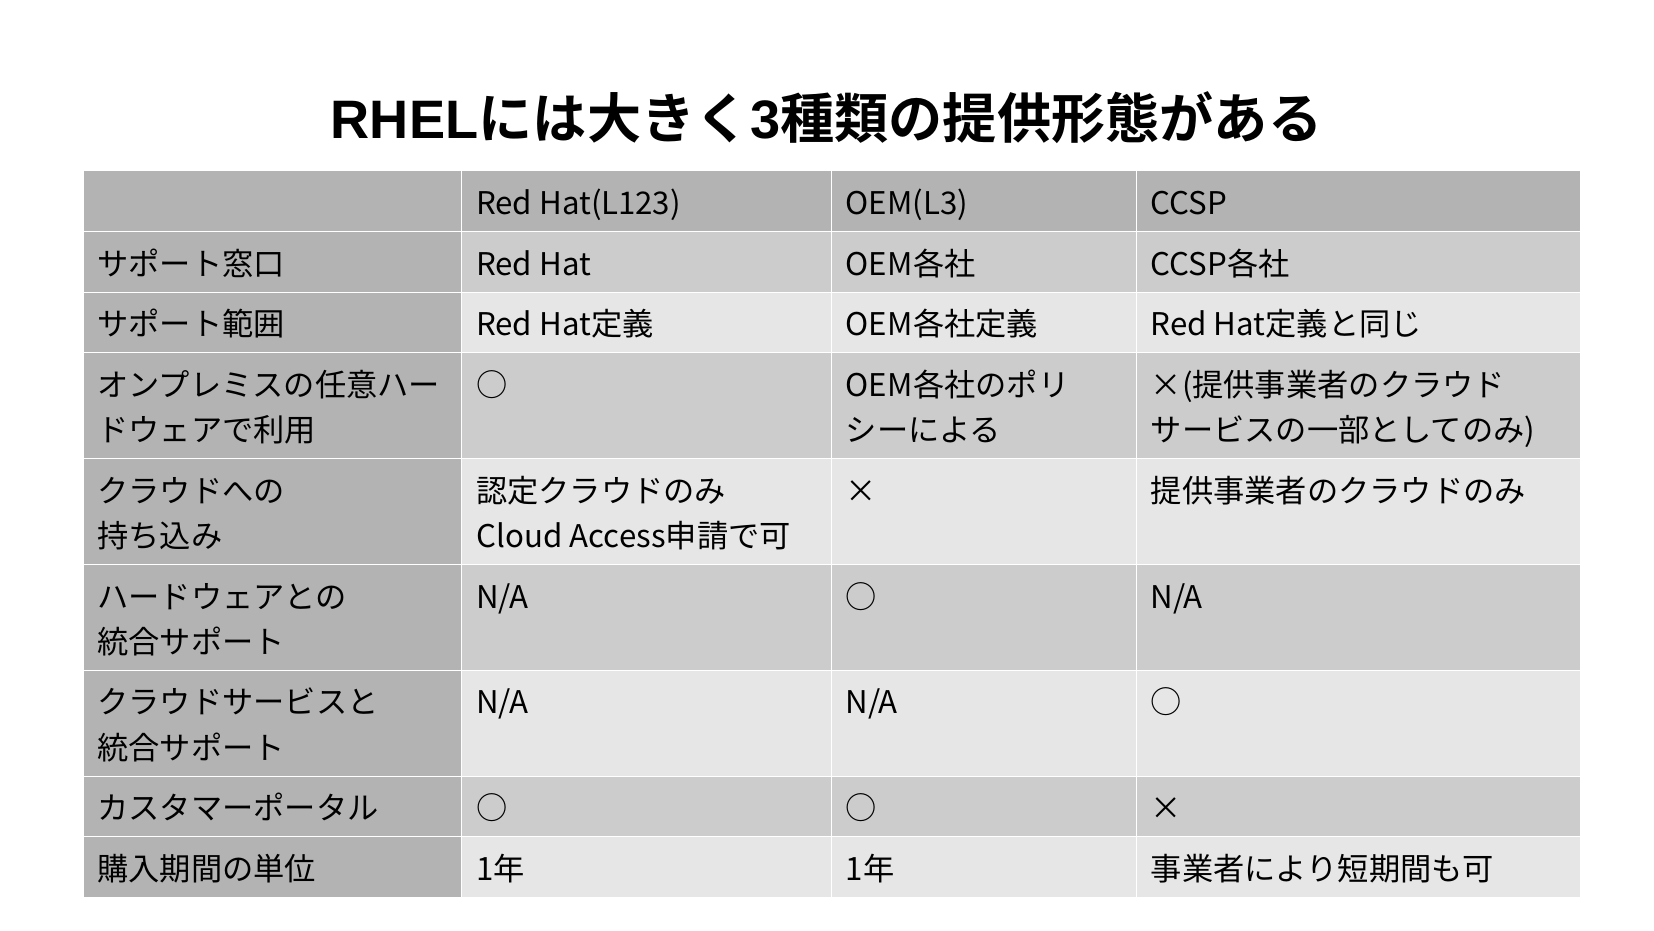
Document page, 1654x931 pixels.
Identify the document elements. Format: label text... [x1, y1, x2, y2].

table_cell ○ [832, 777, 1136, 836]
table_cell 購入期間の単位 [84, 837, 461, 897]
table_cell N/A [462, 565, 831, 670]
table_cell N/A [832, 671, 1136, 776]
table_cell 提供事業者のクラウドのみ [1137, 459, 1580, 564]
table_cell × [1137, 777, 1580, 836]
table_cell Red Hat [462, 232, 831, 292]
table_cell サポート窓口 [84, 232, 461, 292]
table_cell ○ [1137, 671, 1580, 776]
table_cell ○ [832, 565, 1136, 670]
table_cell サポート範囲 [84, 293, 461, 352]
table_cell Red Hat定義 [462, 293, 831, 352]
table_cell 1年 [462, 837, 831, 897]
table_cell ×(提供事業者のクラウドサービスの一部としてのみ) [1137, 353, 1580, 458]
table_cell ○ [462, 353, 831, 458]
table_cell OEM各社定義 [832, 293, 1136, 352]
table_cell N/A [462, 671, 831, 776]
table_cell OEM各社 [832, 232, 1136, 292]
table_cell N/A [1137, 565, 1580, 670]
title RHELには大きく3種類の提供形態がある [82, 37, 1571, 170]
table_cell ○ [462, 777, 831, 836]
table_cell Red Hat定義と同じ [1137, 293, 1580, 352]
table_cell × [832, 459, 1136, 564]
table_cell クラウドへの 持ち込み [84, 459, 461, 564]
table_cell ハードウェアとの 統合サポート [84, 565, 461, 670]
table_header Red Hat(L123) [462, 171, 831, 231]
table_cell カスタマーポータル [84, 777, 461, 836]
table_header OEM(L3) [832, 171, 1136, 231]
table_cell CCSP各社 [1137, 232, 1580, 292]
table_cell クラウドサービスと 統合サポート [84, 671, 461, 776]
table_cell 事業者により短期間も可 [1137, 837, 1580, 897]
table_cell オンプレミスの任意ハードウェアで利用 [84, 353, 461, 458]
table_header CCSP [1137, 171, 1580, 231]
table_cell 認定クラウドのみ Cloud Access申請で可 [462, 459, 831, 564]
table_cell 1年 [832, 837, 1136, 897]
table_header [84, 171, 461, 231]
table_cell OEM各社のポリシーによる [832, 353, 1136, 458]
